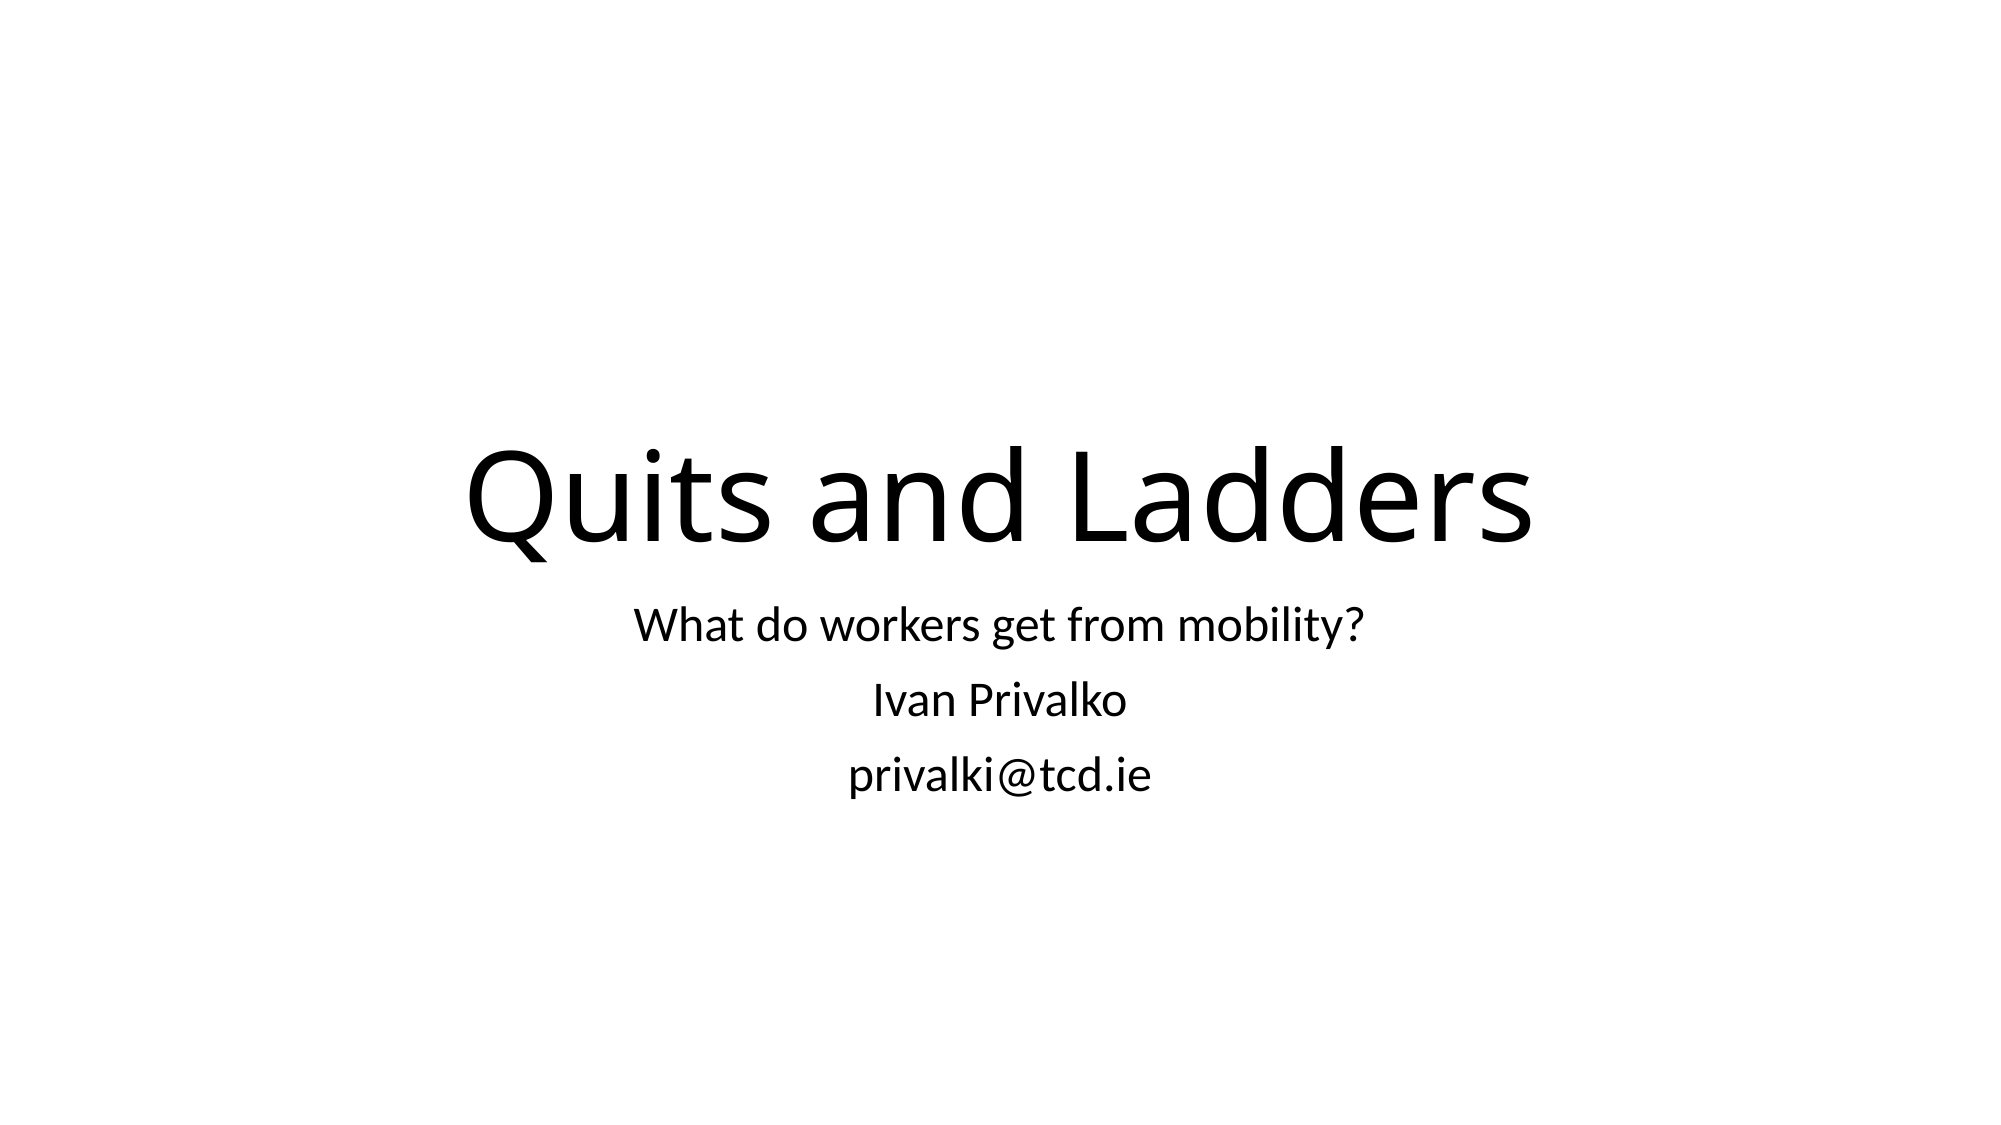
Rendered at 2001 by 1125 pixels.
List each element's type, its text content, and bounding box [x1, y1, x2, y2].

subtitle What do workers get from mobility? Ivan Privalko privalki@tcd.ie [249, 590, 1750, 863]
title Quits and Ladders [249, 184, 1750, 576]
